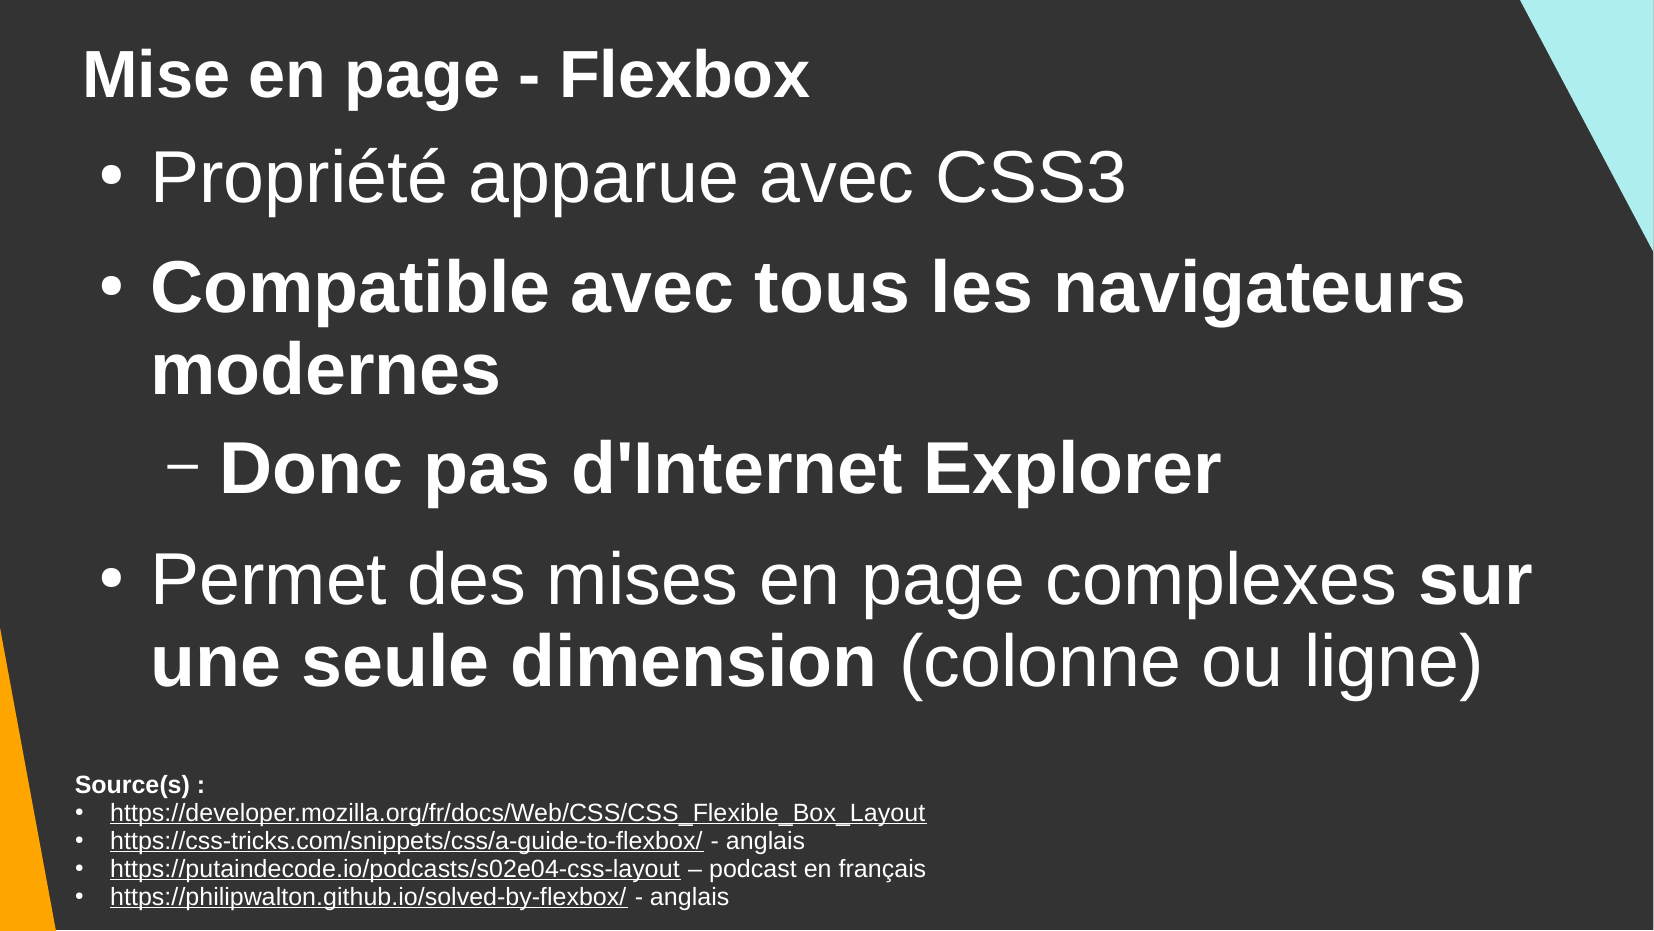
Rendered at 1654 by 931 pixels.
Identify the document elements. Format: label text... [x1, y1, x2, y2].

text_box [0, 627, 56, 931]
text_box Source(s) : https://developer.mozilla.org/fr/docs/Web/CSS/CSS_Flexible_Box_Layout https://css-tricks.com/snippets/css/a-guide-to-flexbox/ - anglais https://putaindecode.io/podcasts/s02e04-css-layout – podcast en français https://philipwalton.github.io/solved-by-flexbox/ - anglais [60, 763, 1546, 922]
text_box [1520, 0, 1654, 254]
list Propriété apparue avec CSS3 Compatible avec tous les navigateurs modernes Donc pas d'Internet Explorer Permet des mises en page complexes sur une seule dimension (colonne ou ligne) [80, 135, 1605, 709]
title Mise en page - Flexbox [82, 37, 1571, 114]
